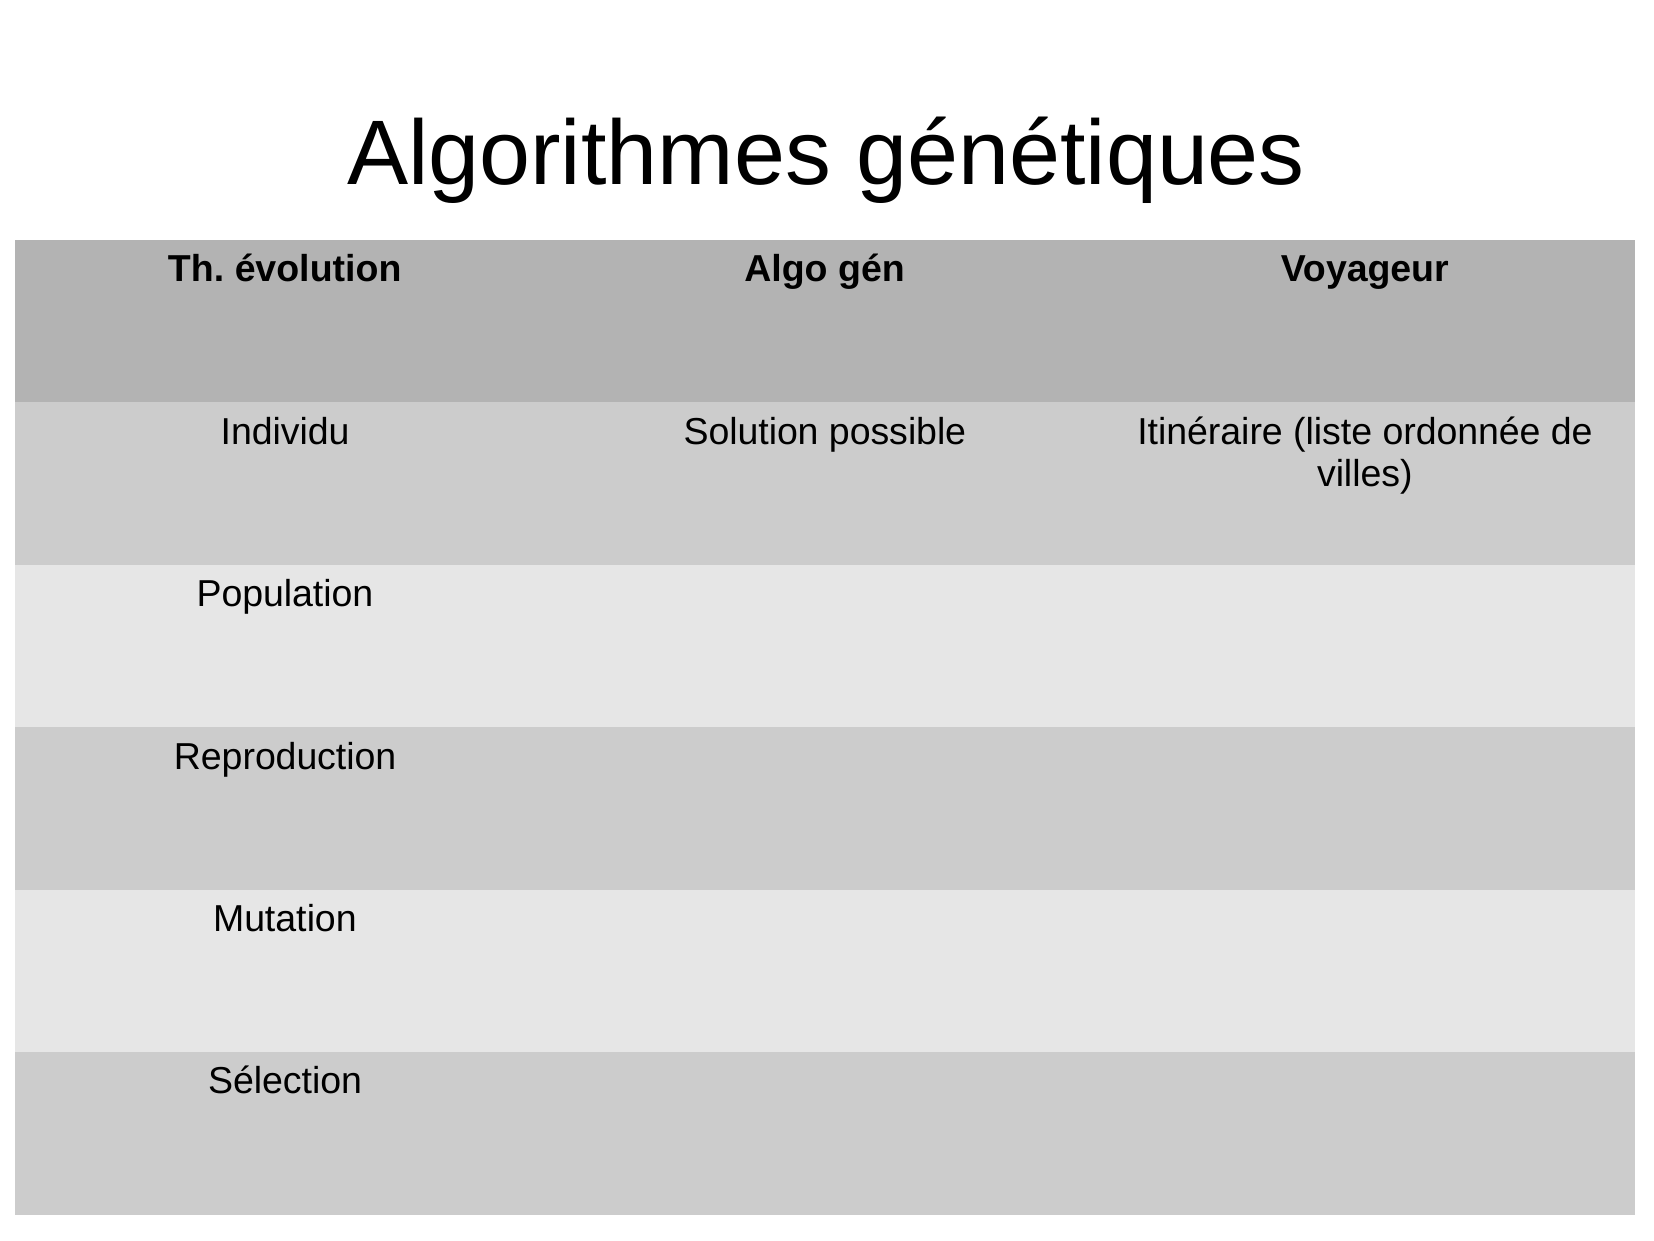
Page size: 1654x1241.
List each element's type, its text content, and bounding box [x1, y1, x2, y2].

table_cell Itinéraire (liste ordonnée de villes) [1095, 402, 1635, 565]
table_cell Reproduction [15, 727, 555, 890]
table_cell Solution possible [555, 402, 1095, 565]
table_header Th. évolution [15, 240, 555, 402]
table_cell [555, 1052, 1095, 1215]
table_cell [1095, 1052, 1635, 1215]
title Algorithmes génétiques [82, 49, 1571, 240]
table_header Voyageur [1095, 240, 1635, 402]
table_cell [1095, 890, 1635, 1052]
table_cell [555, 727, 1095, 890]
table_cell [555, 890, 1095, 1052]
table_cell Individu [15, 402, 555, 565]
table_cell [1095, 727, 1635, 890]
table_header Algo gén [555, 240, 1095, 402]
table_cell Sélection [15, 1052, 555, 1215]
table_cell Population [15, 565, 555, 727]
table_cell Mutation [15, 890, 555, 1052]
table_cell [1095, 565, 1635, 727]
table_cell [555, 565, 1095, 727]
